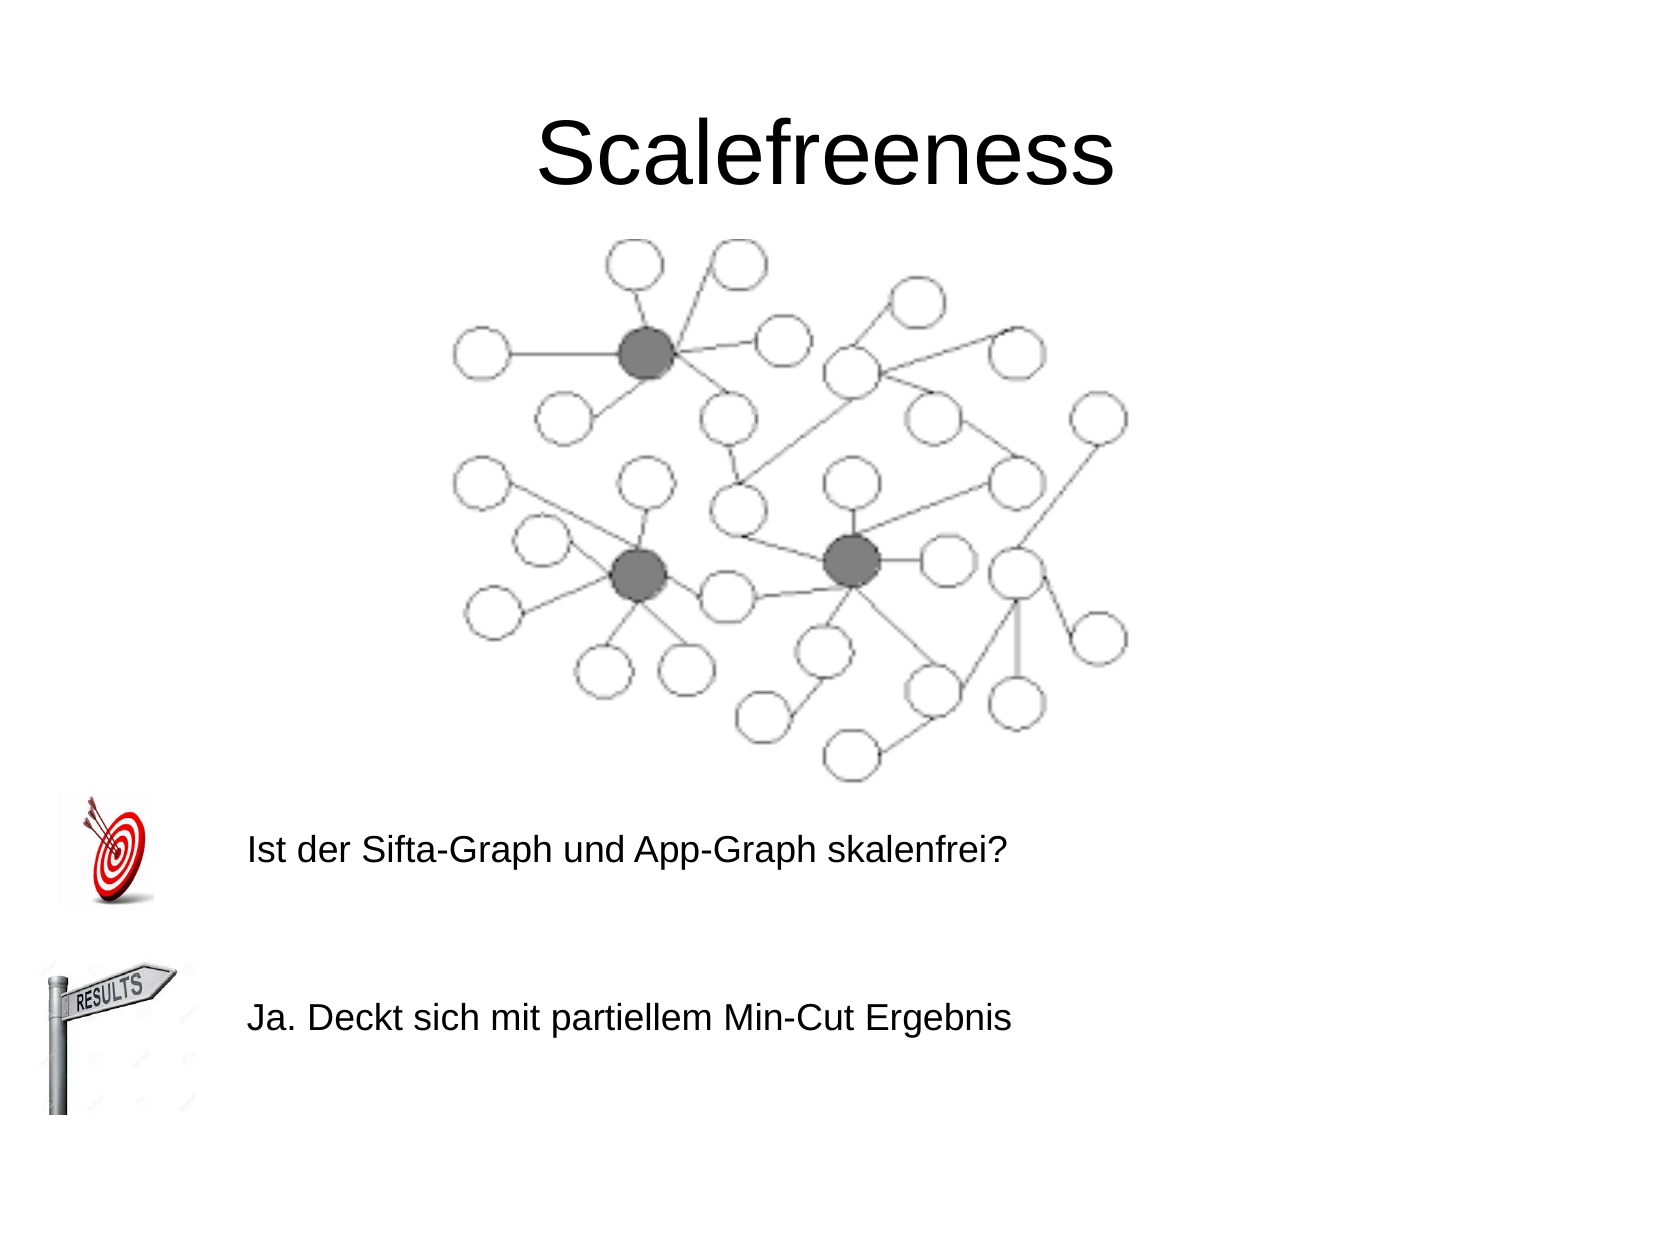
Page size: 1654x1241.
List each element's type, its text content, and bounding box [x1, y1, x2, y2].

picture [59, 791, 154, 910]
title Scalefreeness [82, 49, 1571, 257]
picture [35, 956, 201, 1115]
text_box Ist der Sifta-Graph und App-Graph skalenfrei? Ja. Deckt sich mit partiellem Min-Cut Ergebnis [232, 821, 1028, 1046]
picture [354, 239, 1226, 792]
